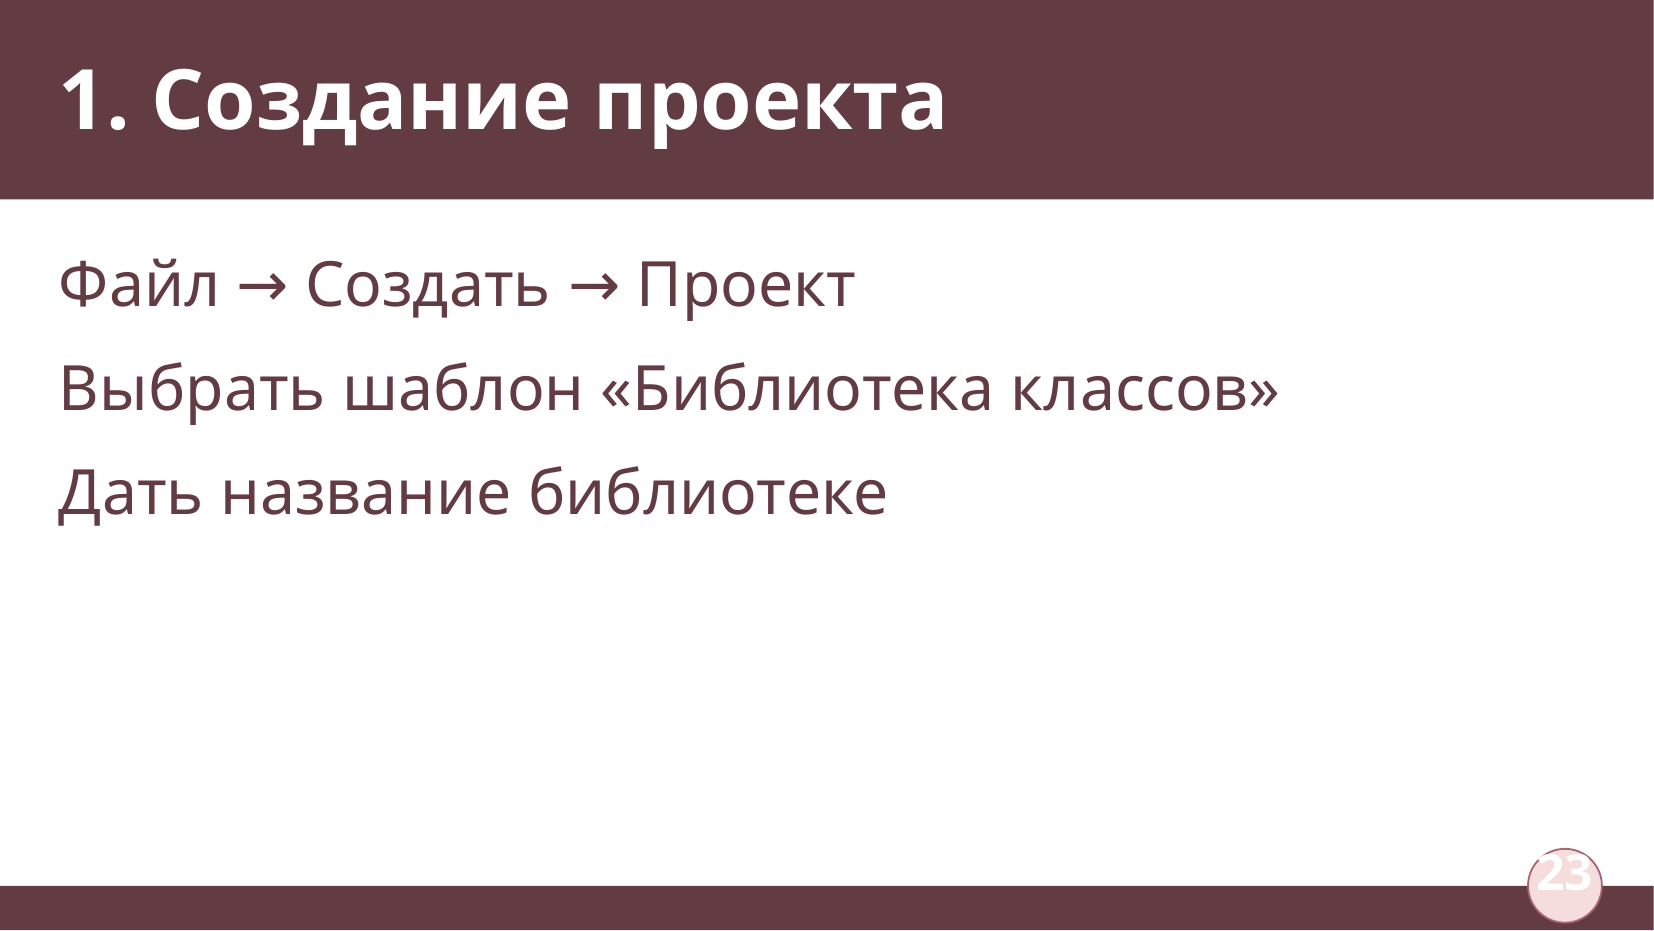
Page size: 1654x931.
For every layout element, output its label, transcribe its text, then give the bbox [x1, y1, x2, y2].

title 1. Создание проекта [59, 37, 1595, 155]
list Файл → Создать → Проект Выбрать шаблон «Библиотека классов» Дать название библиотеке [59, 243, 1595, 694]
